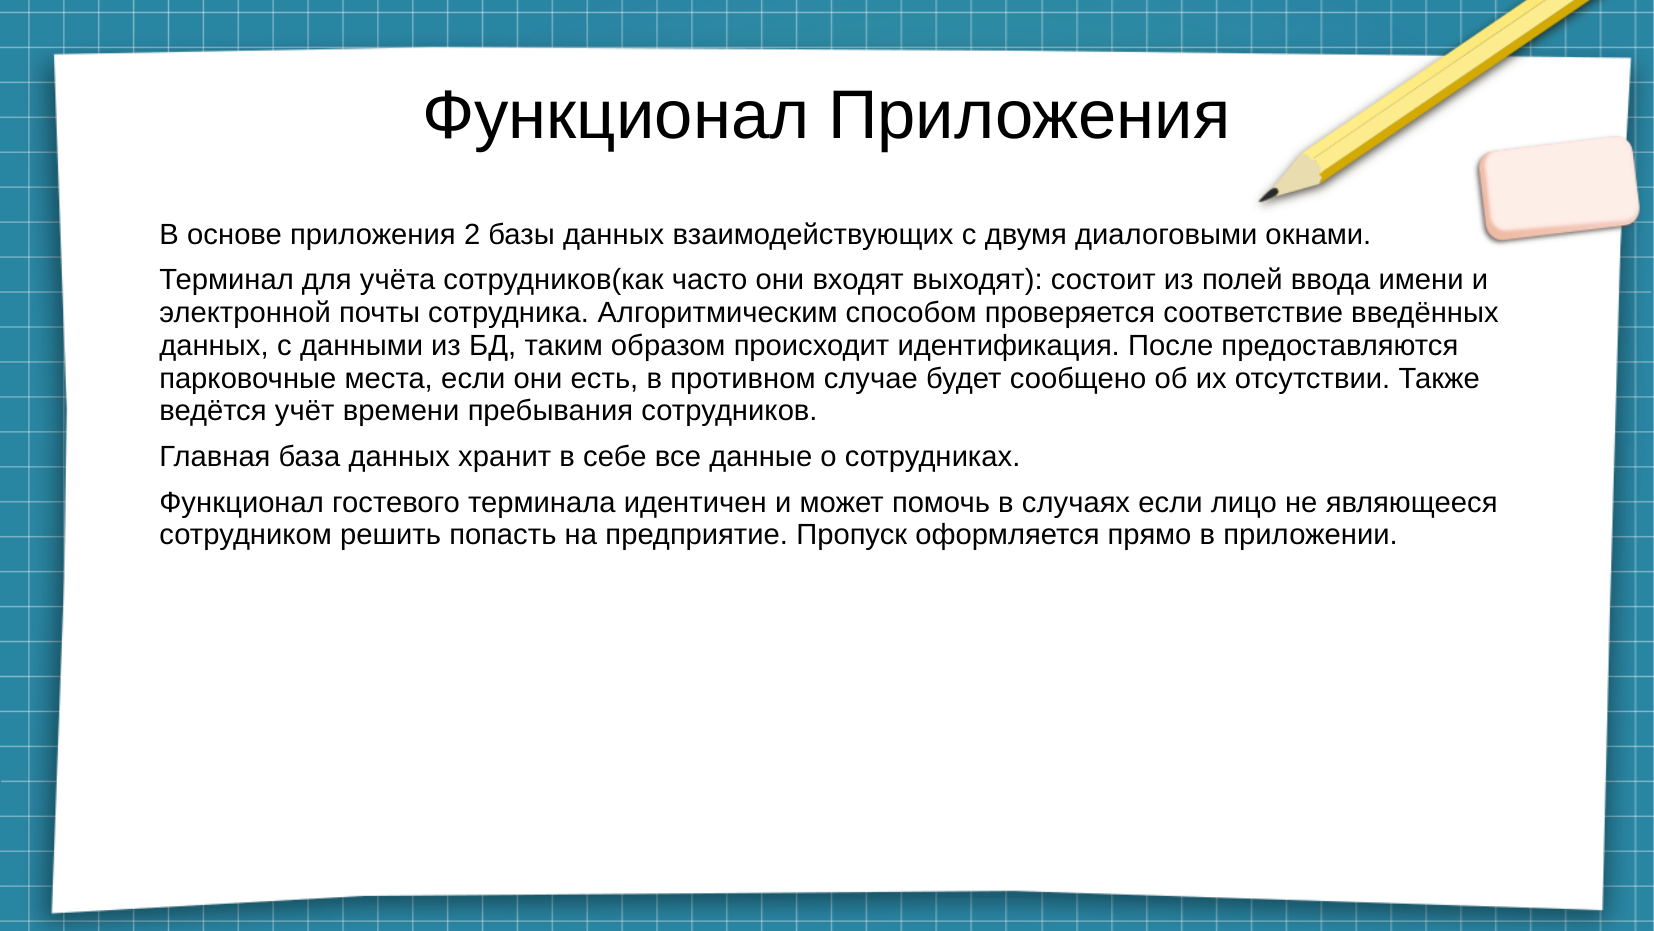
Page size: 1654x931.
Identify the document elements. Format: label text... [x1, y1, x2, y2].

list В основе приложения 2 базы данных взаимодействующих с двумя диалоговыми окнами. Терминал для учёта сотрудников(как часто они входят выходят): состоит из полей ввода имени и электронной почты сотрудника. Алгоритмическим способом проверяется соответствие введённых данных, с данными из БД, таким образом происходит идентификация. После предоставляются парковочные места, если они есть, в противном случае будет сообщено об их отсутствии. Также ведётся учёт времени пребывания сотрудников. Главная база данных хранит в себе все данные о сотрудниках. Функционал гостевого терминала идентичен и может помочь в случаях если лицо не являющееся сотрудником решить попасть на предприятие. Пропуск оформляется прямо в приложении. [88, 217, 1595, 886]
title Функционал Приложения [82, 37, 1571, 193]
picture [0, 0, 1654, 931]
